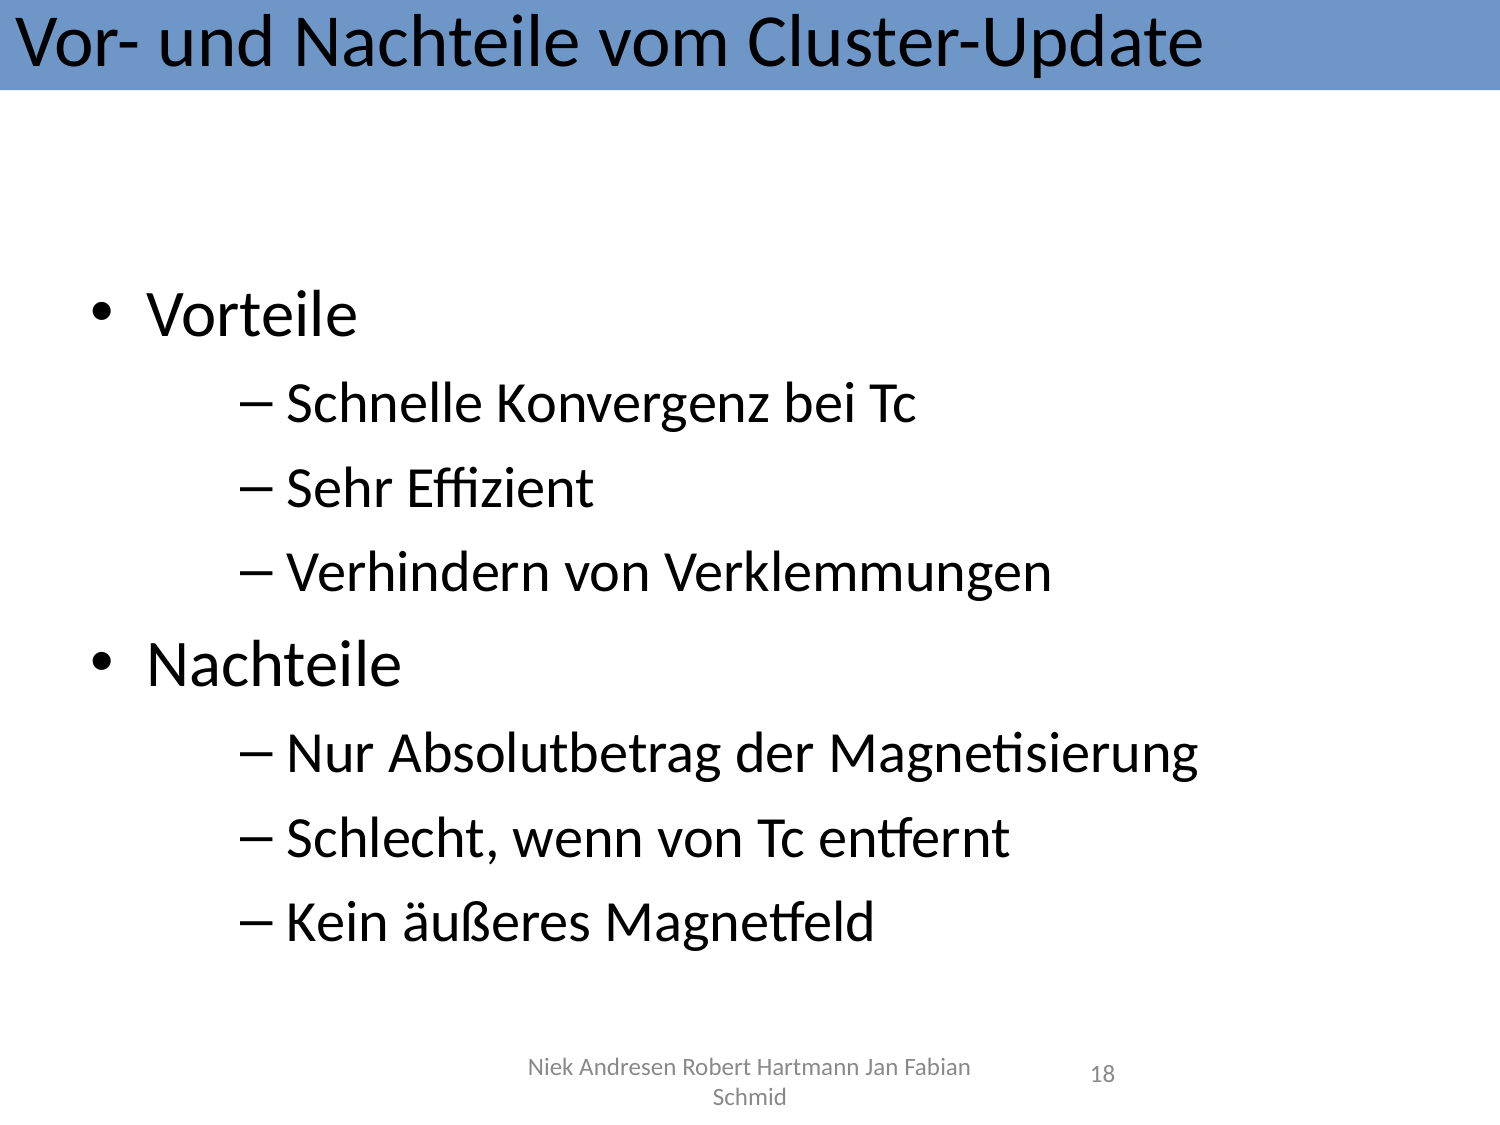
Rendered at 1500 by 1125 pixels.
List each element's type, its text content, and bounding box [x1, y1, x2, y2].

text_box Niek Andresen Robert Hartmann Jan Fabian Schmid [512, 1042, 988, 1103]
text_box <Nummer> [1074, 1042, 1426, 1103]
list Vorteile Schnelle Konvergenz bei Tc Sehr Effizient Verhindern von Verklemmungen Nachteile Nur Absolutbetrag der Magnetisierung Schlecht, wenn von Tc entfernt Kein äußeres Magnetfeld [75, 262, 1426, 1005]
text_box Vor- und Nachteile vom Cluster-Update [0, 0, 1500, 91]
